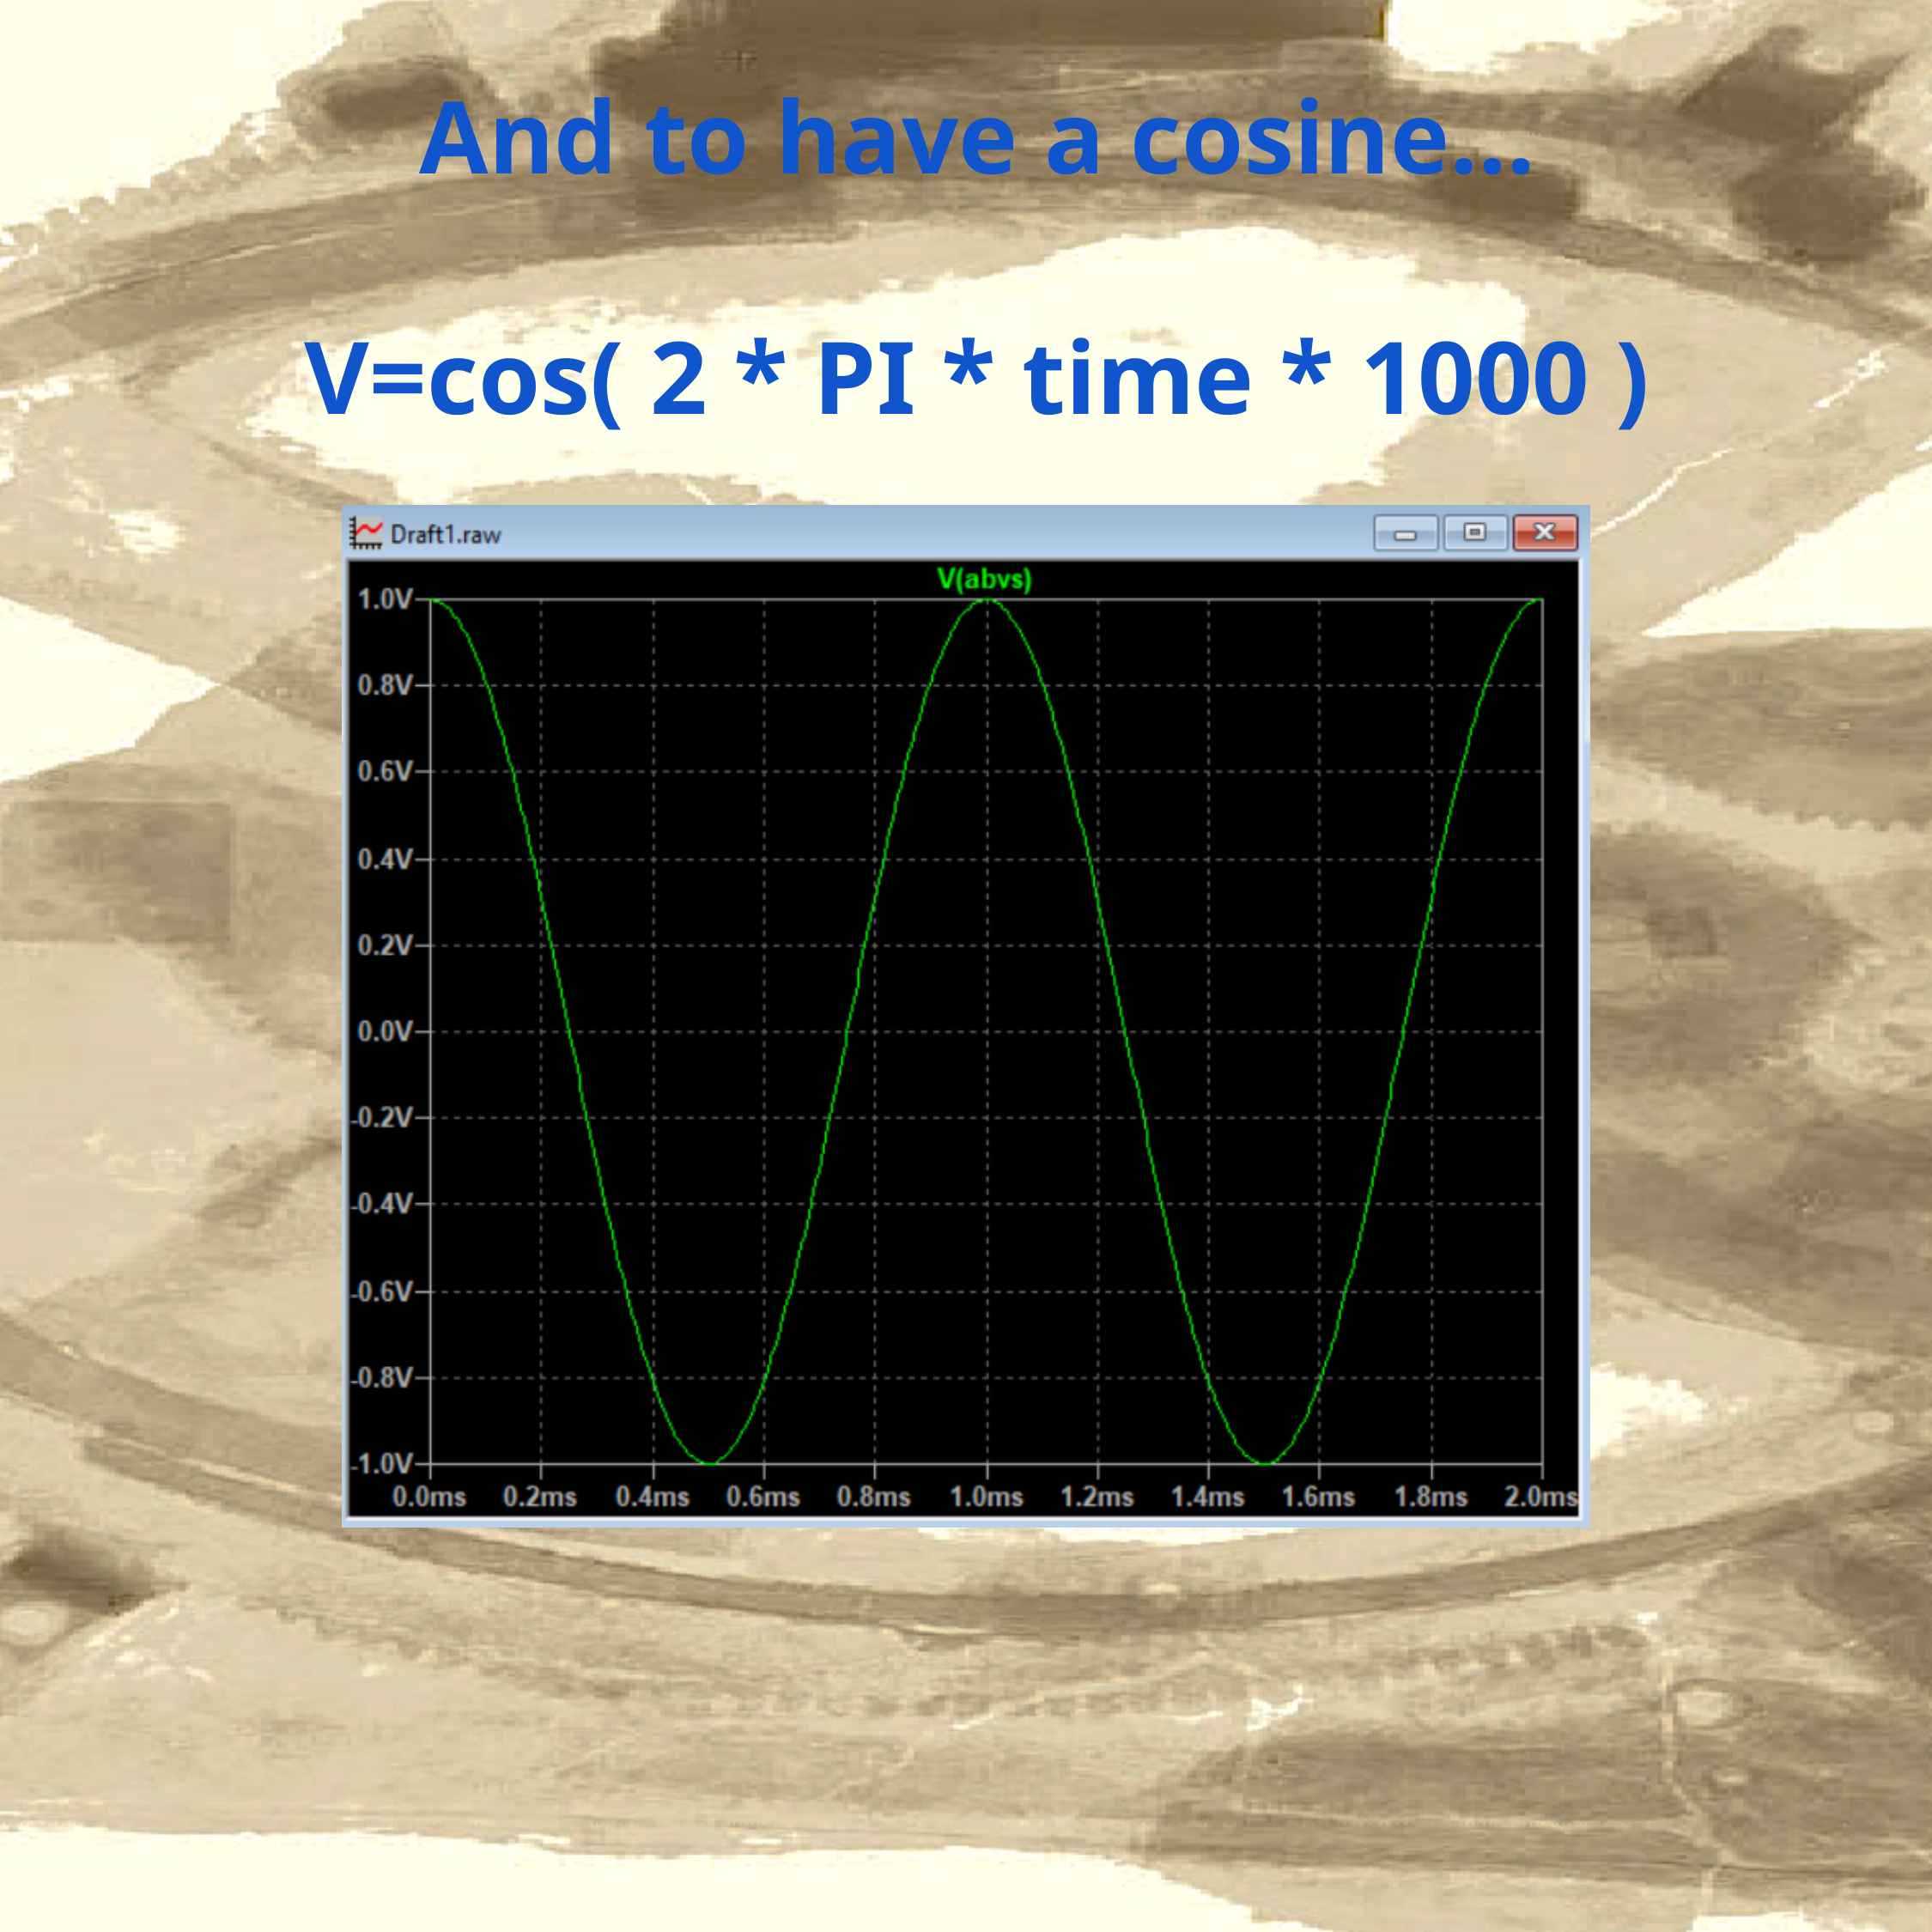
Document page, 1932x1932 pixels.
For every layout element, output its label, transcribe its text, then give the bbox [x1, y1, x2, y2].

text_box And to have a cosine… V=cos( 2 * PI * time * 1000 ) [71, 60, 1884, 372]
picture [0, 0, 1932, 1932]
